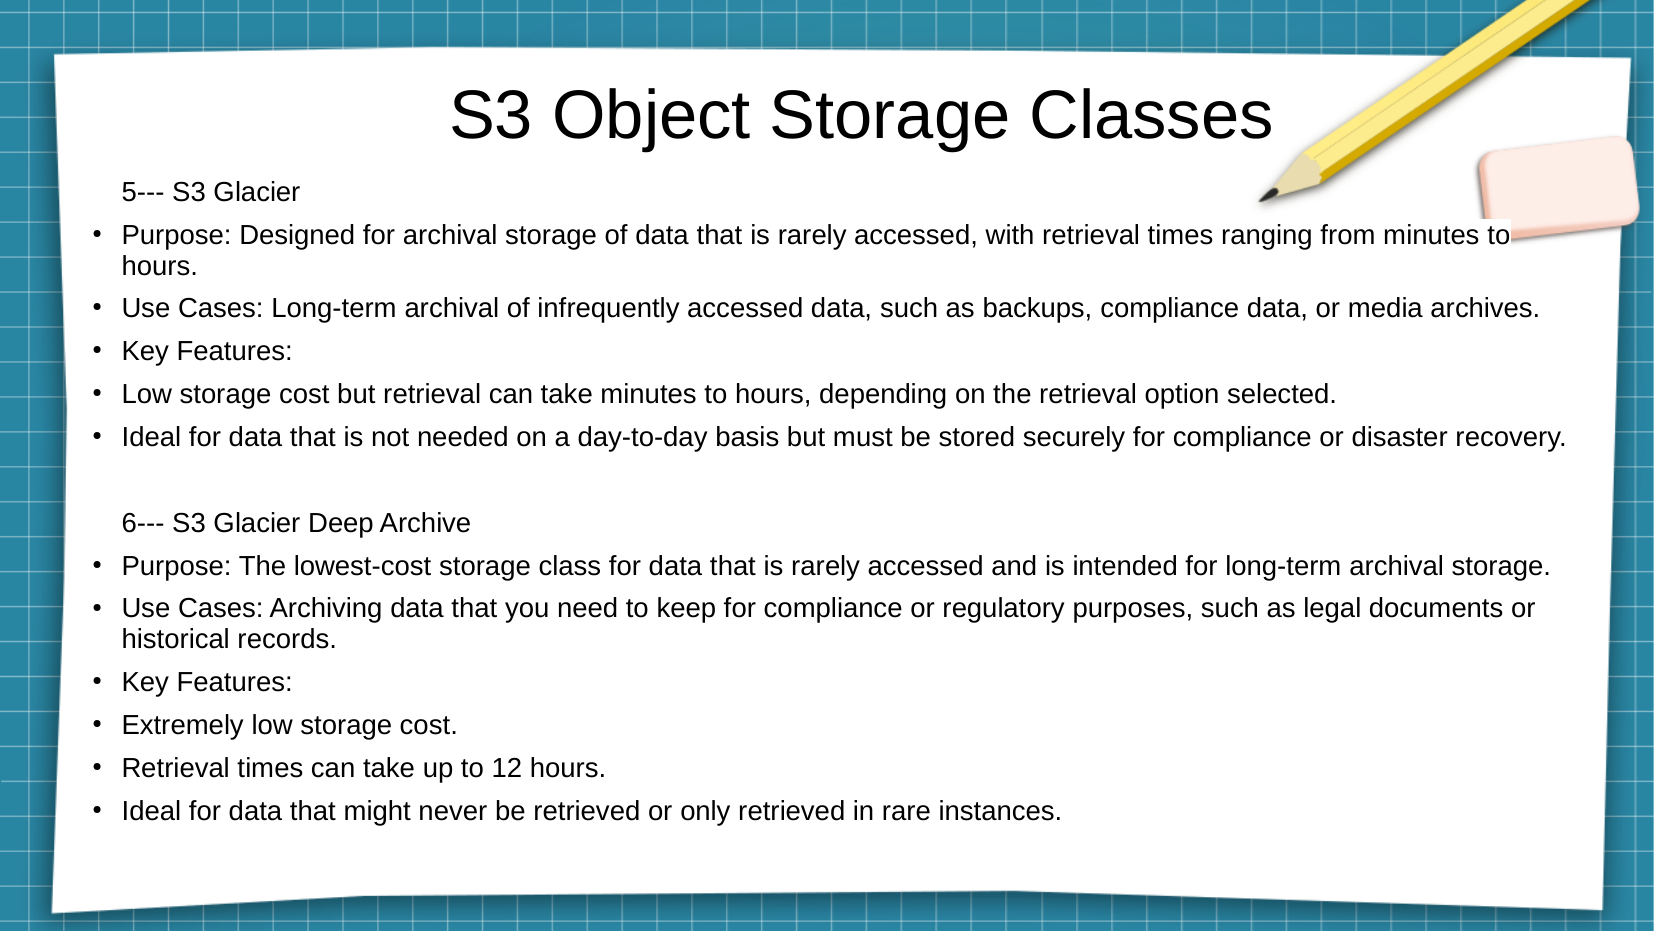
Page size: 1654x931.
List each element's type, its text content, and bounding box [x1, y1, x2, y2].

list 5--- S3 Glacier Purpose: Designed for archival storage of data that is rarely accessed, with retrieval times ranging from minutes to hours. Use Cases: Long-term archival of infrequently accessed data, such as backups, compliance data, or media archives. Key Features: Low storage cost but retrieval can take minutes to hours, depending on the retrieval option selected. Ideal for data that is not needed on a day-to-day basis but must be stored securely for compliance or disaster recovery. 6--- S3 Glacier Deep Archive Purpose: The lowest-cost storage class for data that is rarely accessed and is intended for long-term archival storage. Use Cases: Archiving data that you need to keep for compliance or regulatory purposes, such as legal documents or historical records. Key Features: Extremely low storage cost. Retrieval times can take up to 12 hours. Ideal for data that might never be retrieved or only retrieved in rare instances. [82, 176, 1571, 901]
title S3 Object Storage Classes [82, 37, 1571, 176]
picture [0, 0, 1654, 931]
